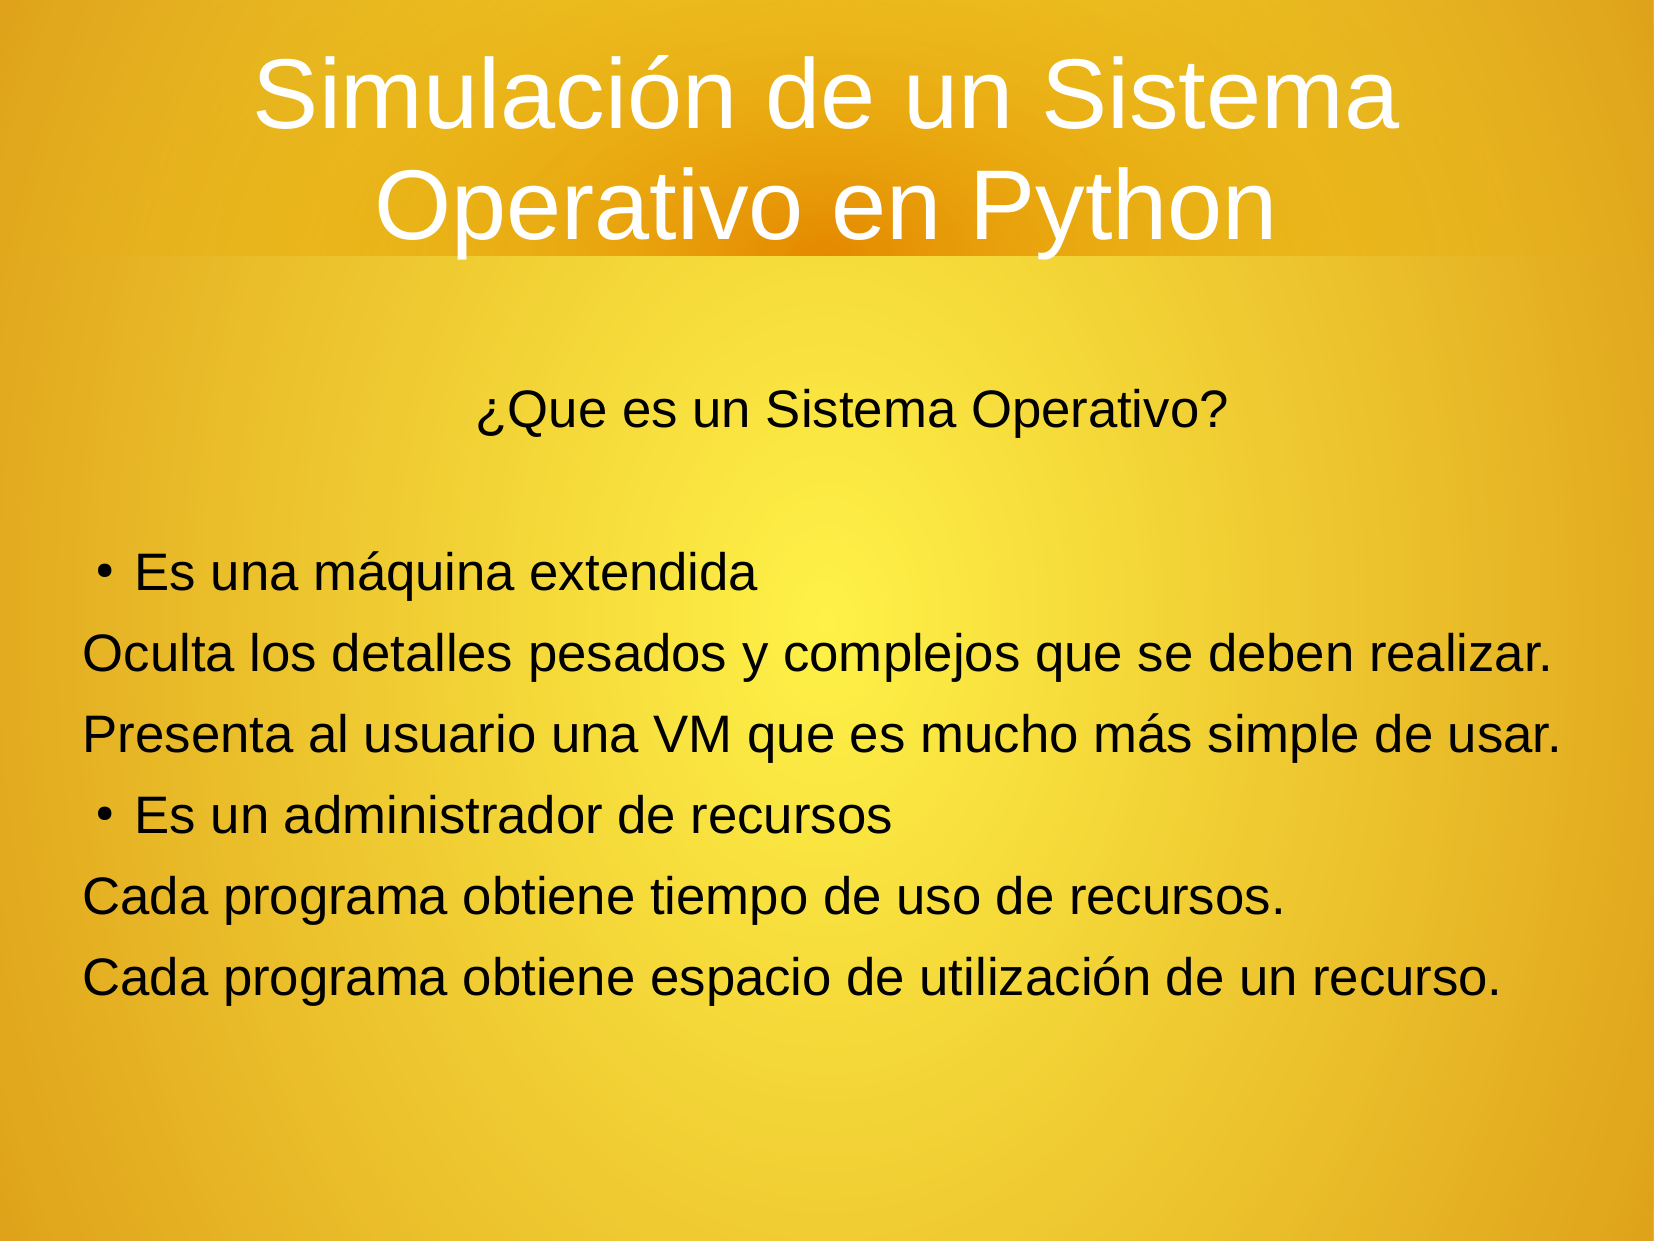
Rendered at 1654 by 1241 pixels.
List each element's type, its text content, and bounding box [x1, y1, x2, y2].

list ¿Que es un Sistema Operativo? Es una máquina extendida Oculta los detalles pesados y complejos que se deben realizar. Presenta al usuario una VM que es mucho más simple de usar. Es un administrador de recursos Cada programa obtiene tiempo de uso de recursos. Cada programa obtiene espacio de utilización de un recurso. [82, 299, 1571, 1019]
title Simulación de un Sistema Operativo en Python [82, 38, 1571, 261]
